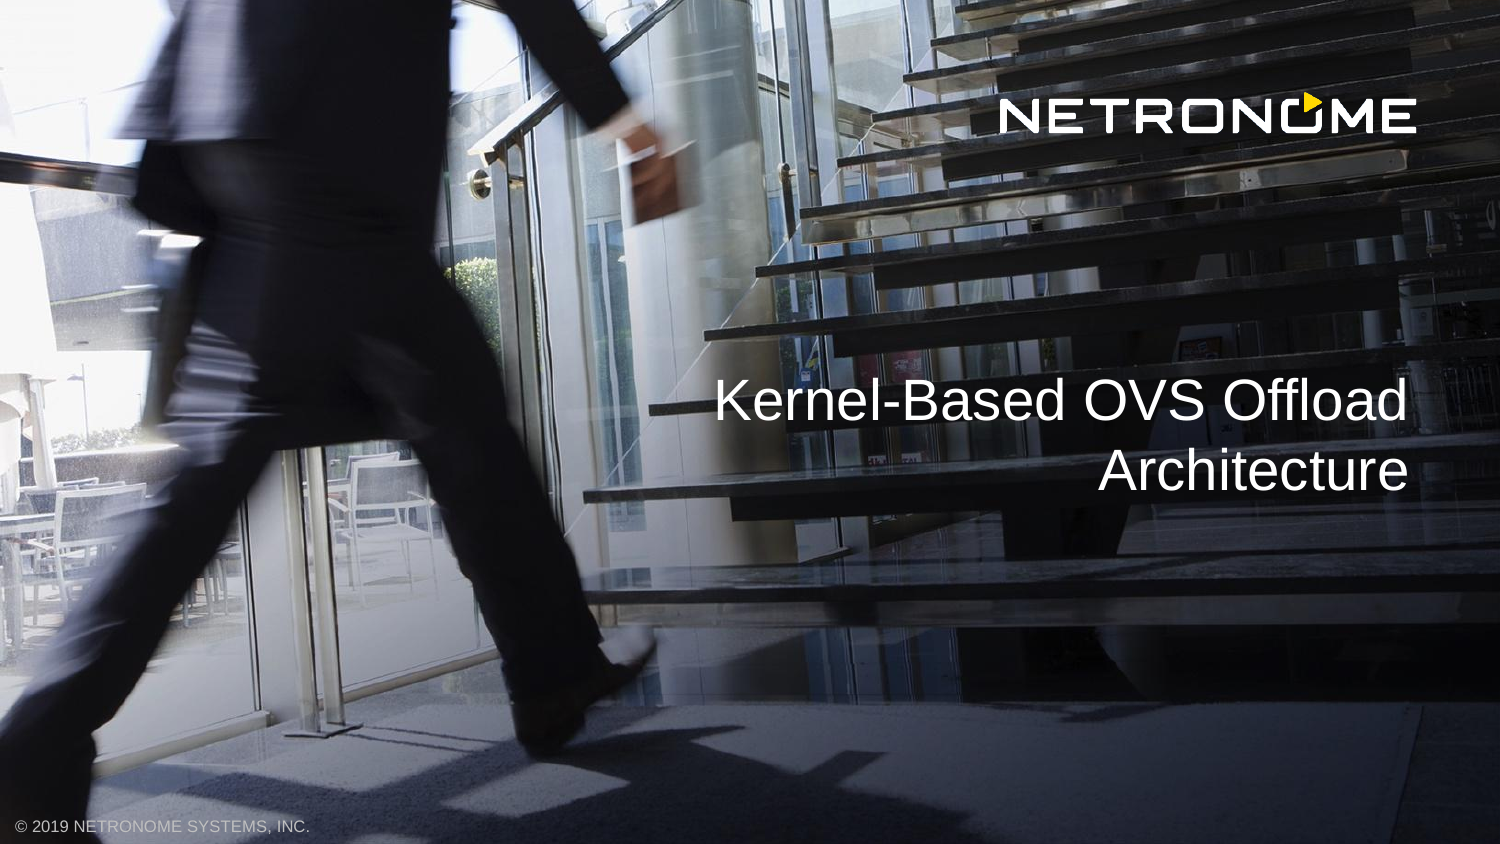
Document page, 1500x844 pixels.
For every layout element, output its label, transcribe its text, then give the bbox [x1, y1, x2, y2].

title Kernel-Based OVS Offload Architecture [474, 347, 1425, 533]
picture [0, 0, 1500, 842]
